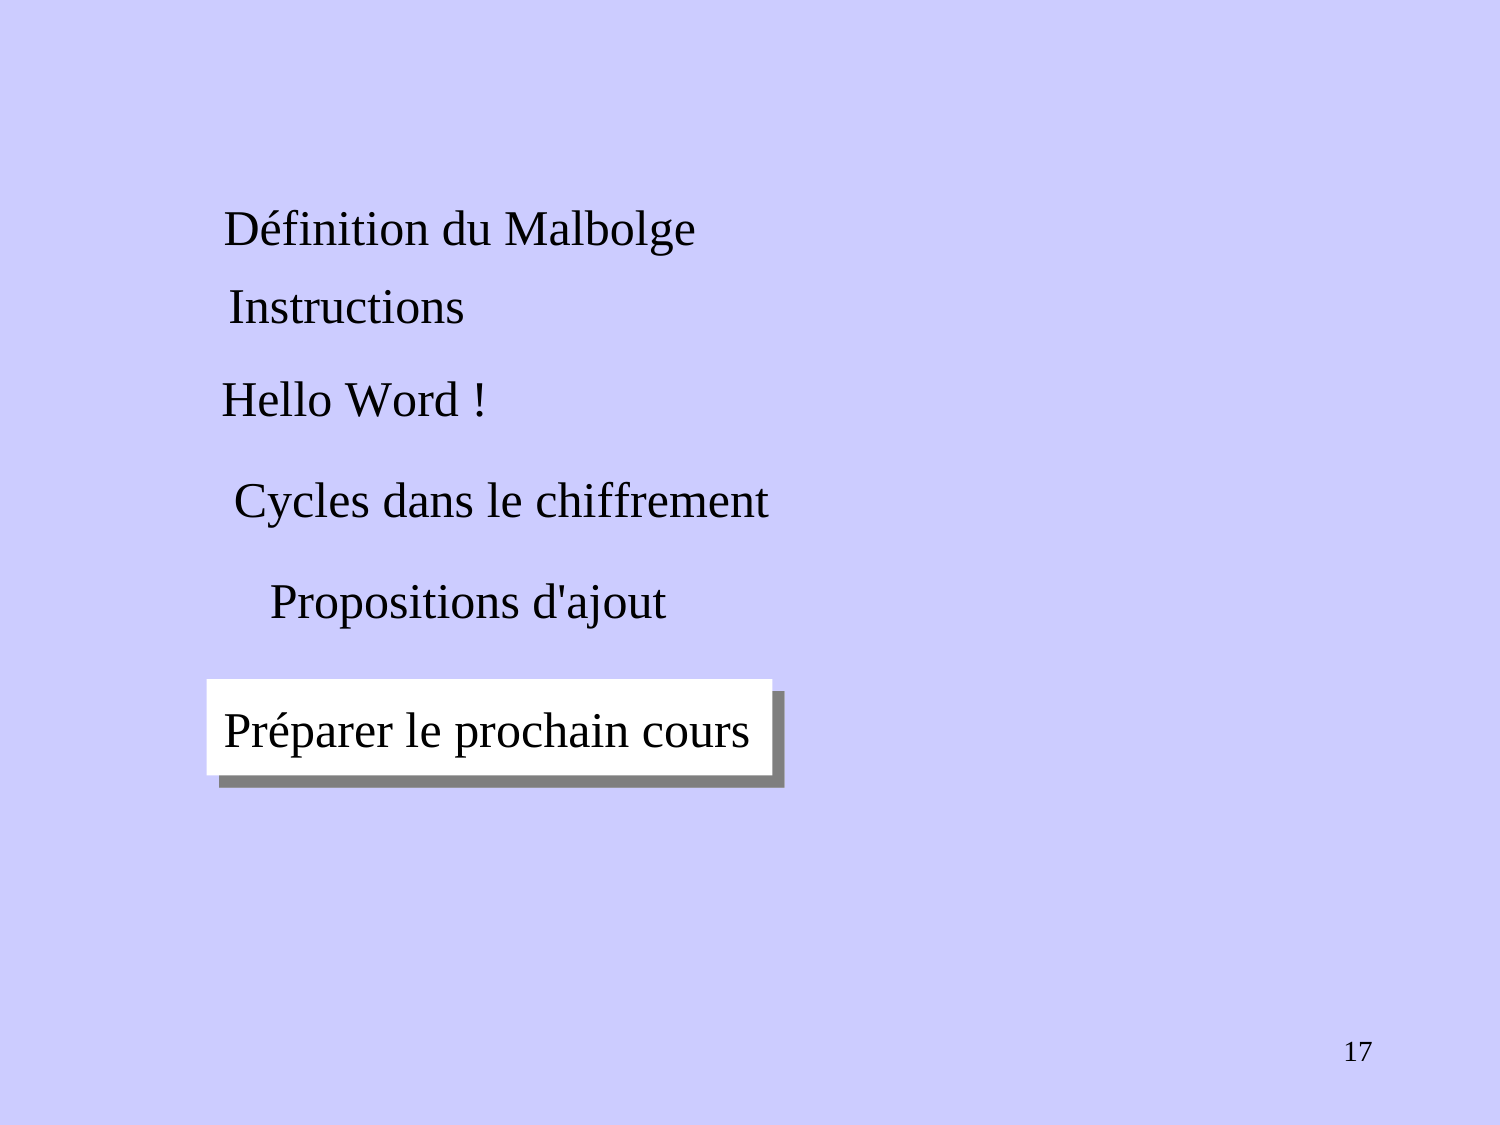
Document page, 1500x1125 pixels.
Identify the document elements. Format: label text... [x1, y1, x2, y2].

text_box Instructions [213, 265, 480, 342]
text_box Hello Word ! [206, 358, 504, 434]
text_box Cycles dans le chiffrement [219, 460, 785, 536]
text_box Propositions d'ajout [255, 560, 682, 637]
text_box Définition du Malbolge [208, 187, 737, 263]
text_box [206, 679, 773, 776]
text_box Préparer le prochain cours [208, 689, 766, 765]
text_box <numéro> [1074, 1025, 1388, 1101]
